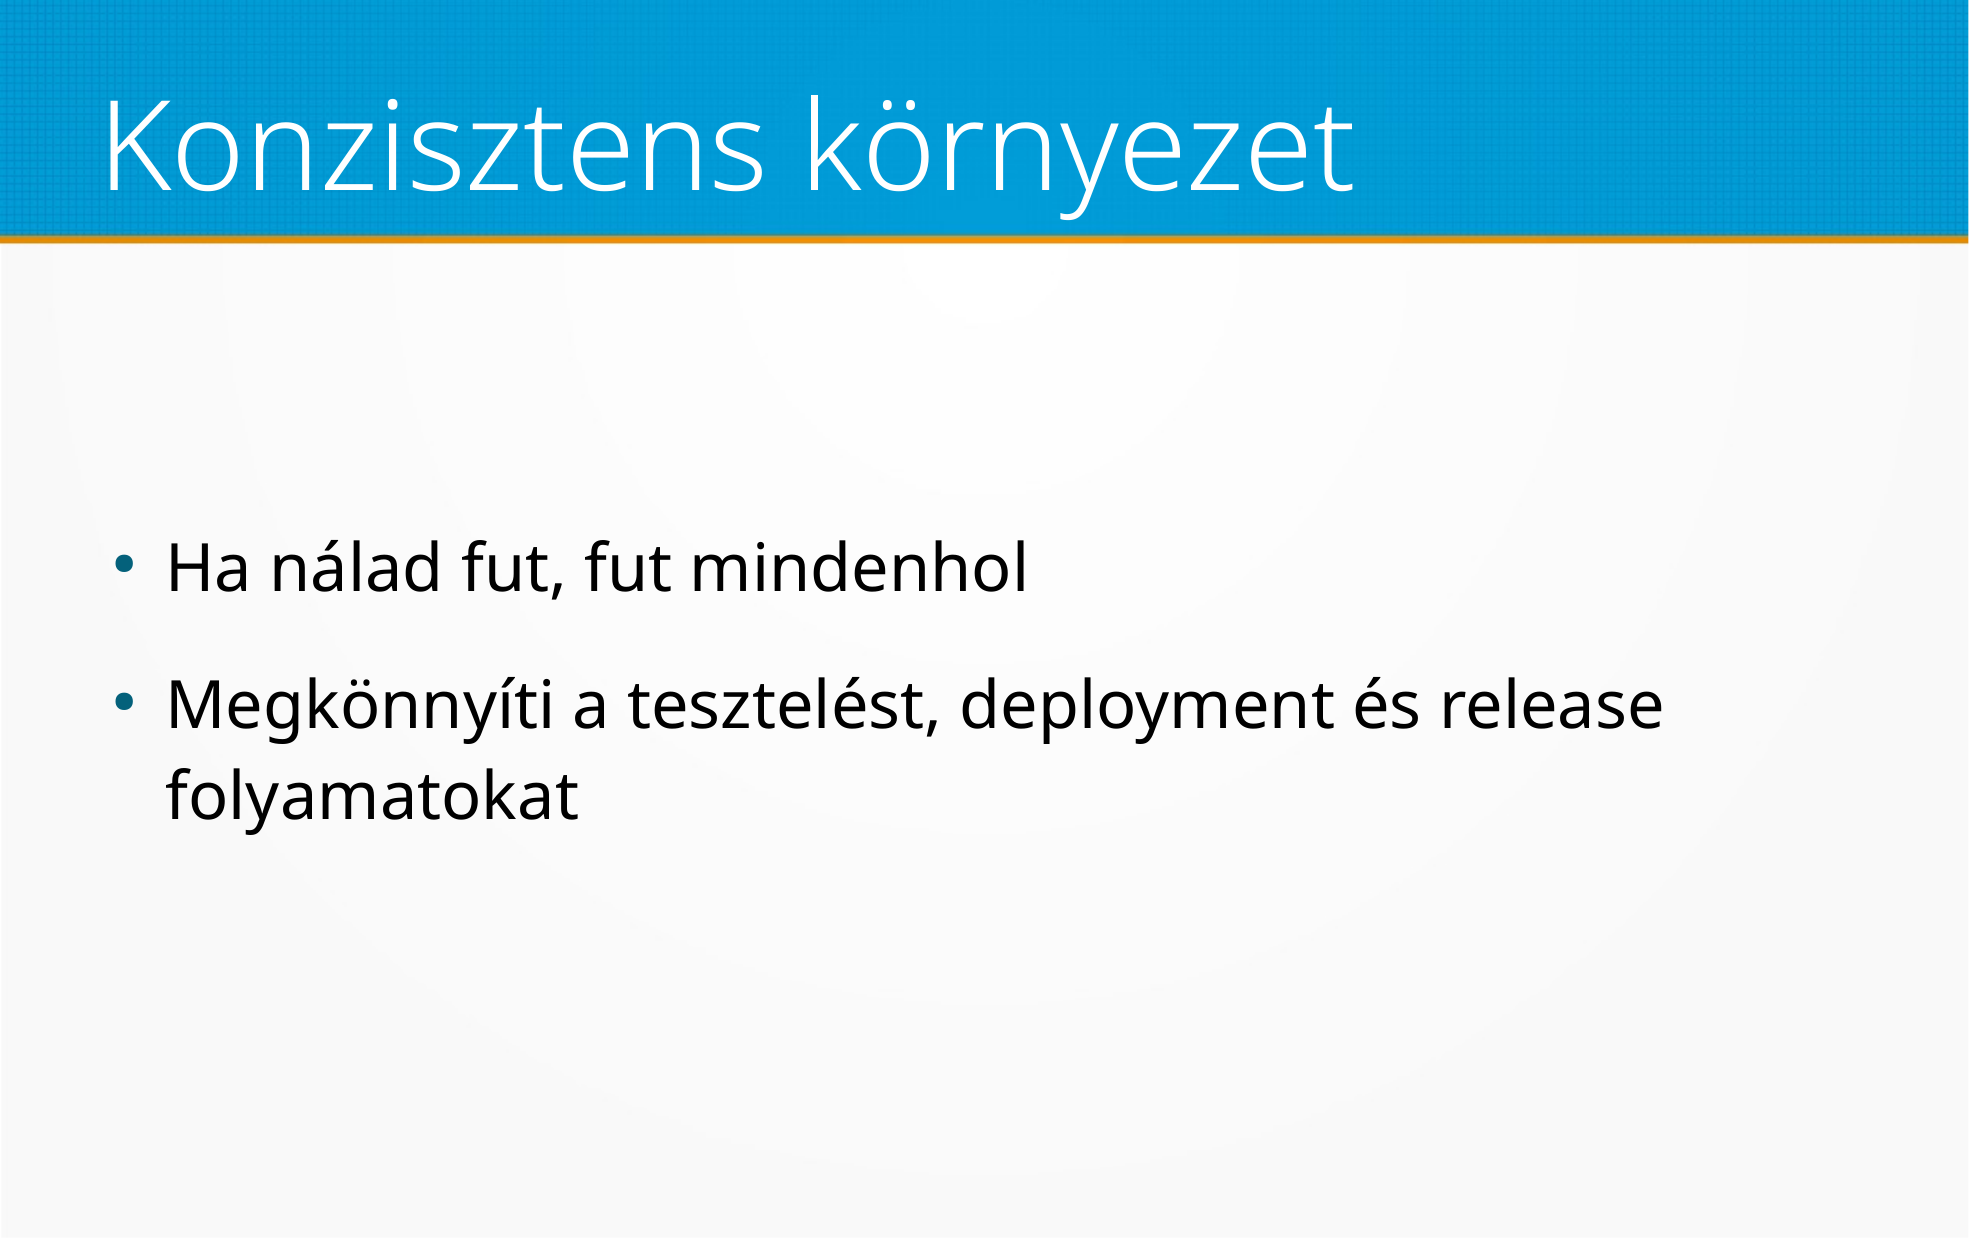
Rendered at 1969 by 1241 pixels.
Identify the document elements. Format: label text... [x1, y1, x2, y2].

title Konzisztens környezet [98, 19, 1870, 227]
picture [0, 233, 1969, 1241]
list Ha nálad fut, fut mindenhol Megkönnyíti a tesztelést, deployment és release folyamatokat [94, 519, 1857, 969]
